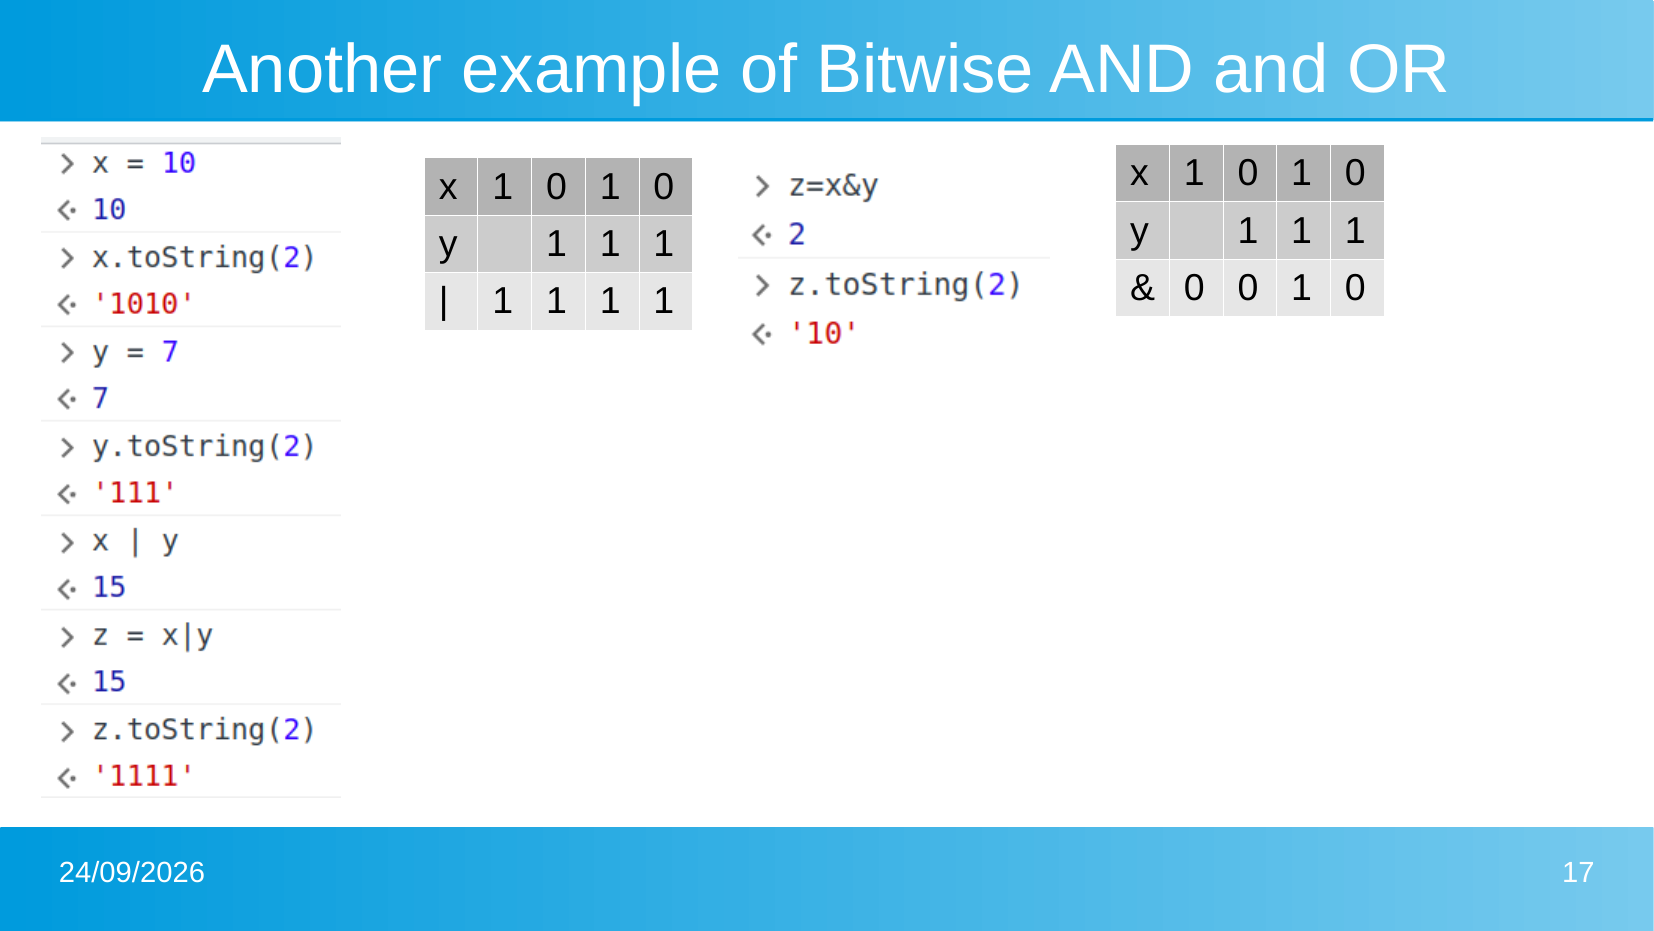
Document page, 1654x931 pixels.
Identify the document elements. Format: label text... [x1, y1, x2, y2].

table_cell 0 [1331, 260, 1384, 316]
table_cell y [1116, 202, 1169, 259]
table_cell 1 [640, 216, 692, 272]
table_header 1 [1170, 145, 1223, 201]
table_cell 1 [586, 216, 639, 272]
table_header 0 [1331, 145, 1384, 201]
picture [738, 166, 1050, 355]
table_header 0 [532, 158, 585, 215]
table_cell [478, 216, 531, 272]
table_header x [1116, 145, 1169, 201]
table_header 1 [478, 158, 531, 215]
table_cell 1 [1277, 260, 1330, 316]
table_cell [1170, 202, 1223, 259]
table_header 1 [1277, 145, 1330, 201]
table_cell 0 [1224, 260, 1276, 316]
table_cell 1 [1224, 202, 1276, 259]
table_cell | [425, 273, 477, 330]
table_cell 1 [1331, 202, 1384, 259]
table_header 1 [586, 158, 639, 215]
table_cell 1 [586, 273, 639, 330]
table_cell 1 [478, 273, 531, 330]
table_cell y [425, 216, 477, 272]
table_cell 1 [640, 273, 692, 330]
table_header 0 [640, 158, 692, 215]
table_cell 1 [532, 216, 585, 272]
table_cell 1 [532, 273, 585, 330]
table_cell 0 [1170, 260, 1223, 316]
table_cell 1 [1277, 202, 1330, 259]
table_cell & [1116, 260, 1169, 316]
title Another example of Bitwise AND and OR [59, 29, 1595, 108]
picture [41, 137, 341, 798]
table_header x [425, 158, 477, 215]
table_header 0 [1224, 145, 1276, 201]
